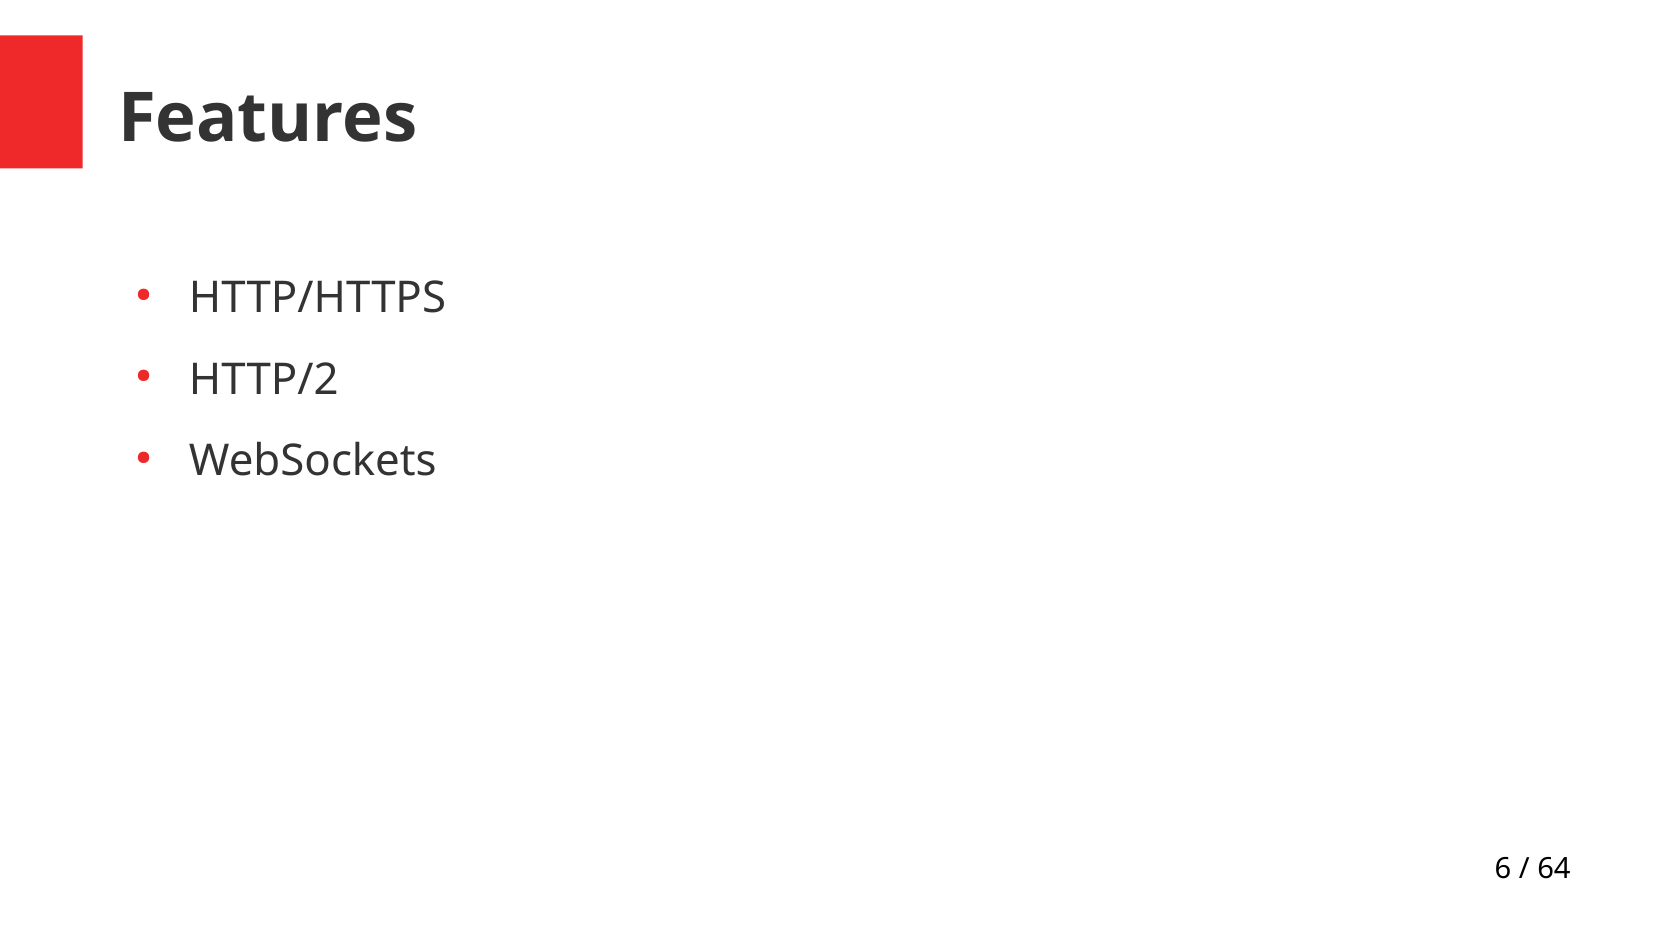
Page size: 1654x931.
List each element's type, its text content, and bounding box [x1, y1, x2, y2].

title Features [118, 37, 1571, 193]
list HTTP/HTTPS HTTP/2 WebSockets [118, 265, 1536, 806]
